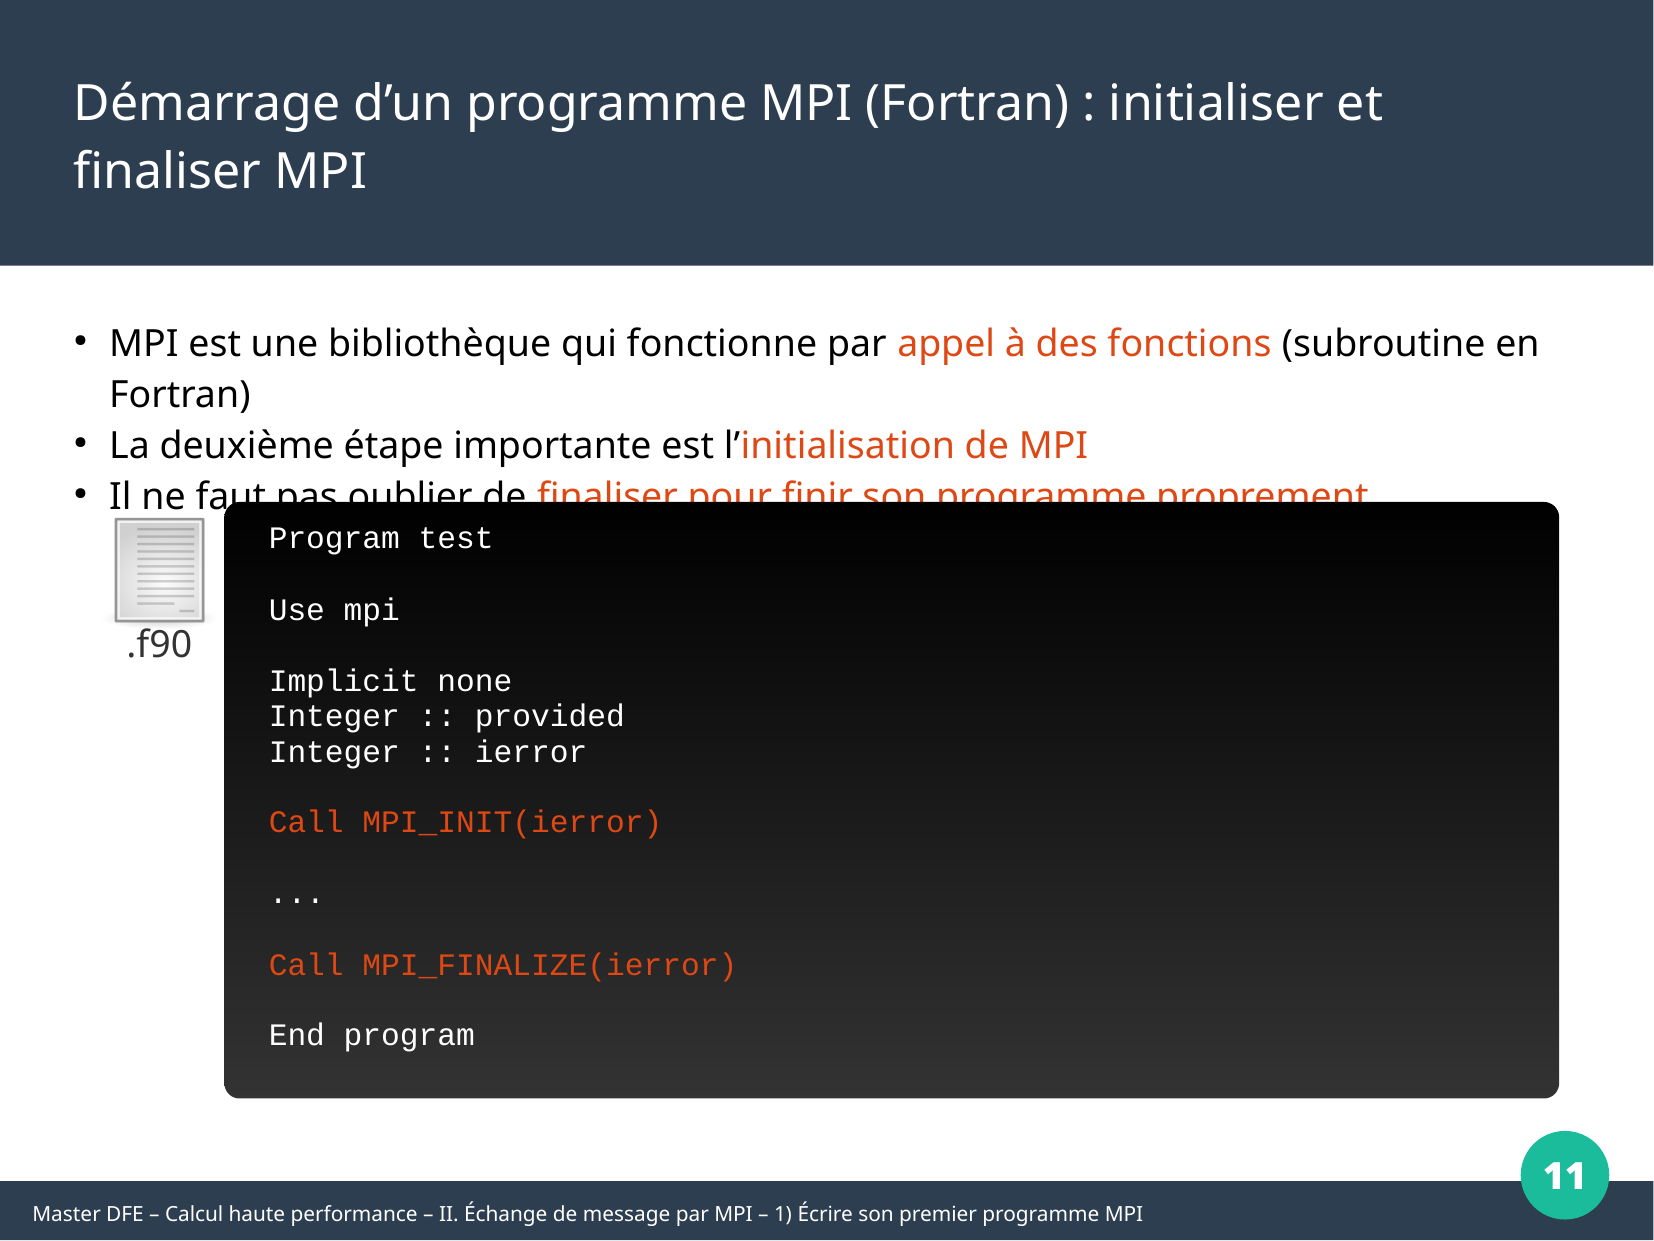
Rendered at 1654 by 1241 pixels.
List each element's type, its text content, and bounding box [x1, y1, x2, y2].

text_box [224, 501, 1560, 1099]
text_box MPI est une bibliothèque qui fonctionne par appel à des fonctions (subroutine en Fortran) La deuxième étape importante est l’initialisation de MPI Il ne faut pas oublier de finaliser pour finir son programme proprement [59, 308, 1619, 477]
text_box Program test Use mpi Implicit none Integer :: provided Integer :: ierror Call MPI_INIT(ierror) ... Call MPI_FINALIZE(ierror) End program [253, 515, 1607, 1063]
text_box Master DFE – Calcul haute performance – II. Échange de message par MPI – 1) Écrire son premier programme MPI [17, 1191, 1436, 1235]
text_box Démarrage d’un programme MPI (Fortran) : initialiser et finaliser MPI [59, 59, 1477, 209]
text_box .f90 [82, 610, 237, 677]
picture [100, 513, 219, 610]
